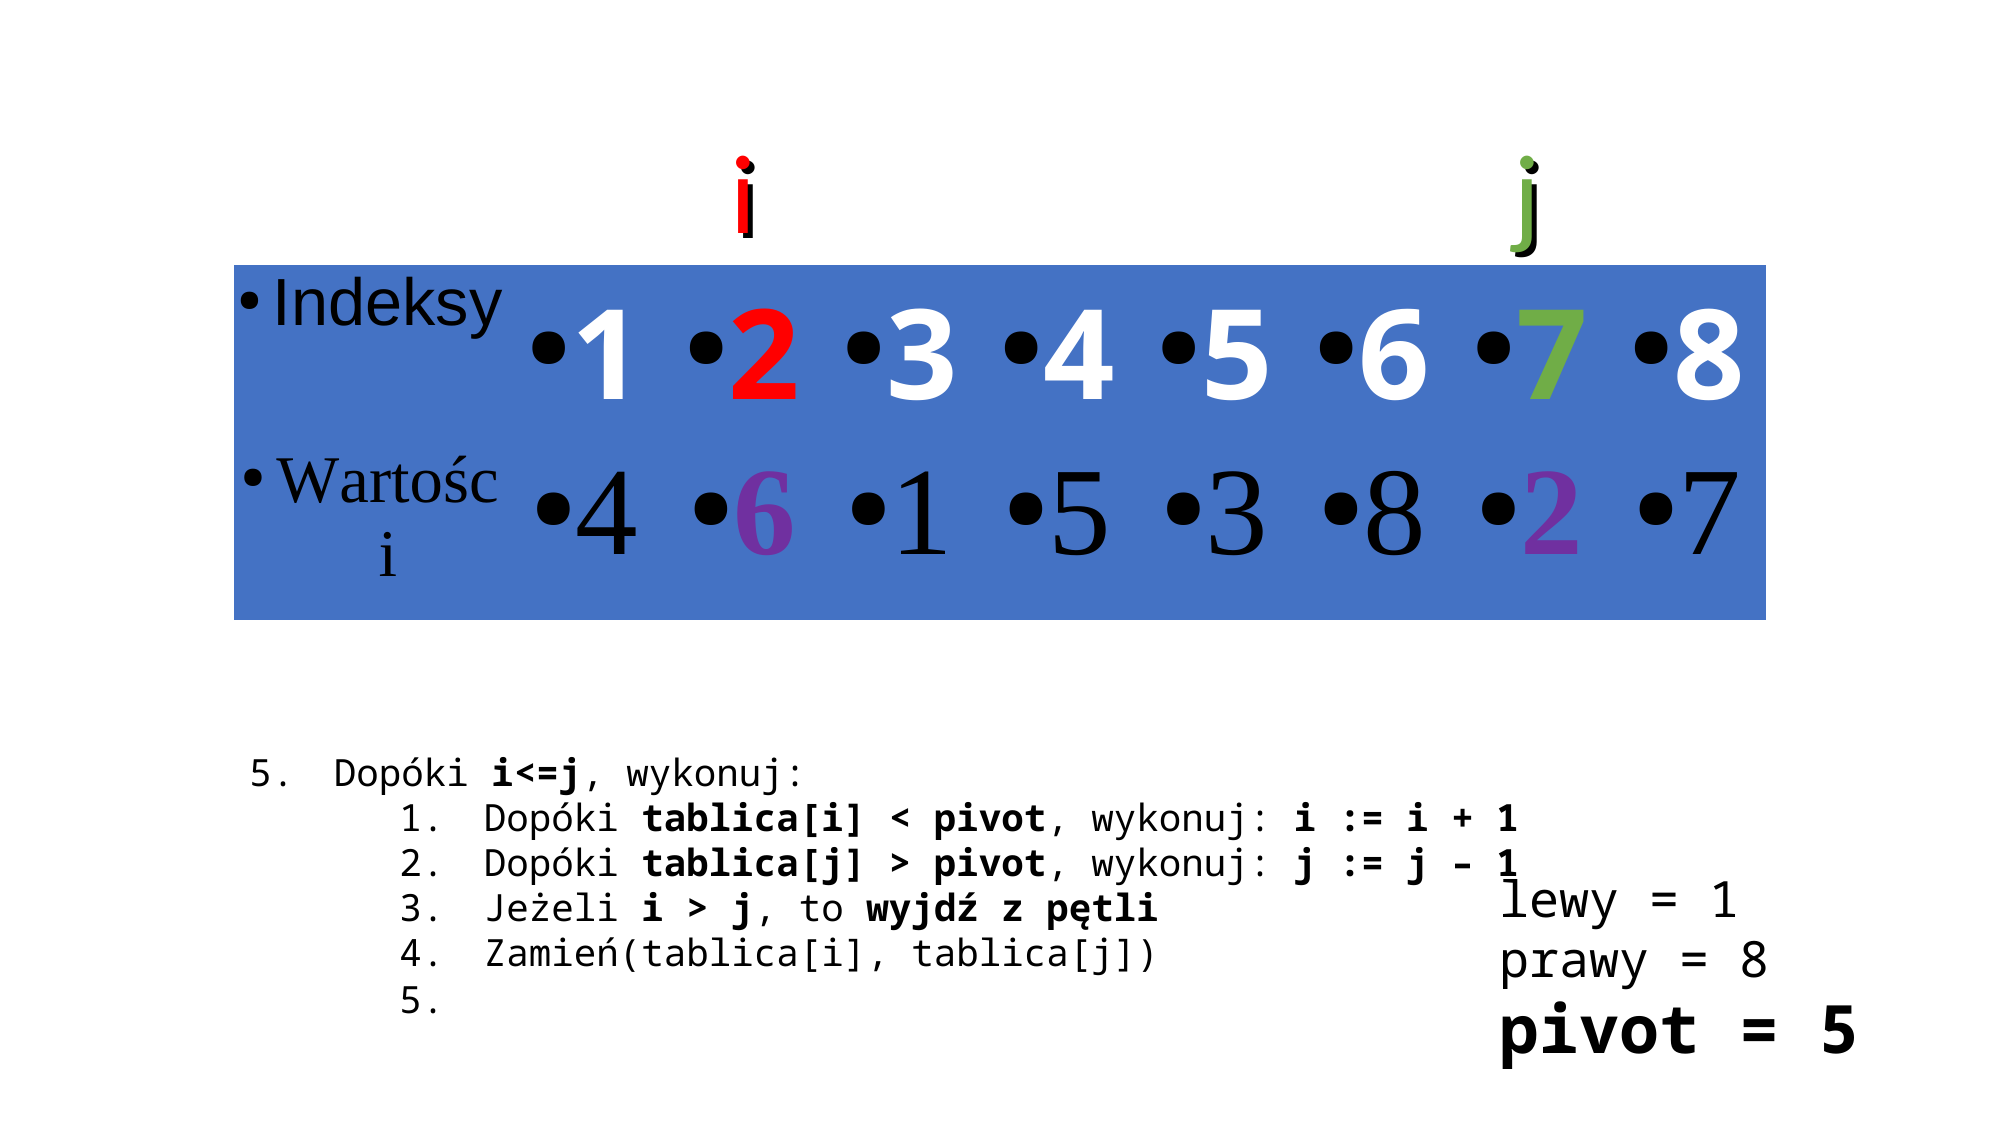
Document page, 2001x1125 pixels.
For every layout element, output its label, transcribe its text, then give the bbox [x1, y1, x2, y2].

table_cell 5 [978, 443, 1136, 620]
text_box i [716, 114, 772, 264]
table_header Indeksy [234, 265, 506, 443]
table_header 5 [1136, 265, 1293, 443]
table_cell 6 [663, 443, 821, 620]
text_box lewy = 1 prawy = 8 pivot = 5 [1484, 859, 1849, 1077]
table_header 1 [506, 265, 663, 443]
table_cell 2 [1451, 443, 1608, 620]
text_box Dopóki i<=j, wykonuj: Dopóki tablica[i] < pivot, wykonuj: i := i + 1 Dopóki tablica[j] > pivot, wykonuj: j := j – 1 Jeżeli i > j, to wyjdź z pętli Zamień(tablica[i], tablica[j]) [234, 740, 1382, 1029]
table_cell 4 [506, 443, 663, 620]
table_header 7 [1451, 265, 1608, 443]
table_header 2 [663, 265, 821, 443]
table_header 4 [978, 265, 1136, 443]
table_cell Wartości [234, 443, 506, 620]
text_box j [1499, 114, 1556, 264]
table_cell 3 [1136, 443, 1293, 620]
table_header 6 [1293, 265, 1451, 443]
table_cell 8 [1293, 443, 1451, 620]
table_header 3 [821, 265, 978, 443]
table_cell 1 [821, 443, 978, 620]
table_cell 7 [1608, 443, 1766, 620]
table_header 8 [1608, 265, 1766, 443]
